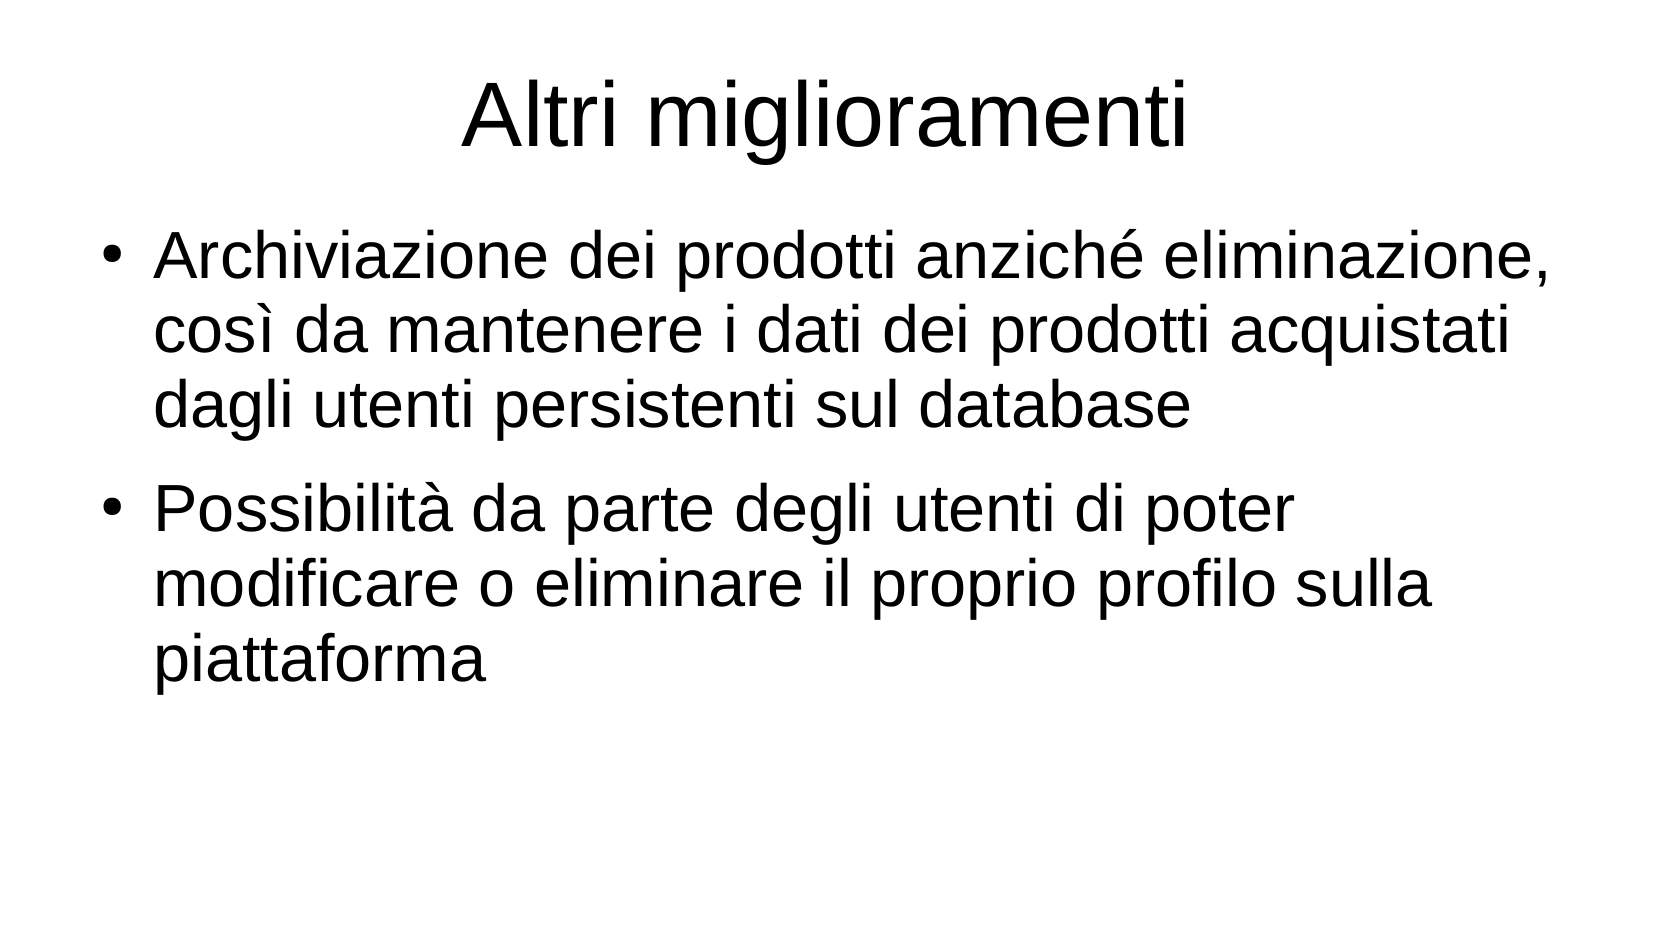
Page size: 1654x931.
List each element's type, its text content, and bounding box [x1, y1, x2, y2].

list Archiviazione dei prodotti anziché eliminazione, così da mantenere i dati dei prodotti acquistati dagli utenti persistenti sul database Possibilità da parte degli utenti di poter modificare o eliminare il proprio profilo sulla piattaforma [82, 217, 1571, 758]
title Altri miglioramenti [82, 37, 1571, 193]
